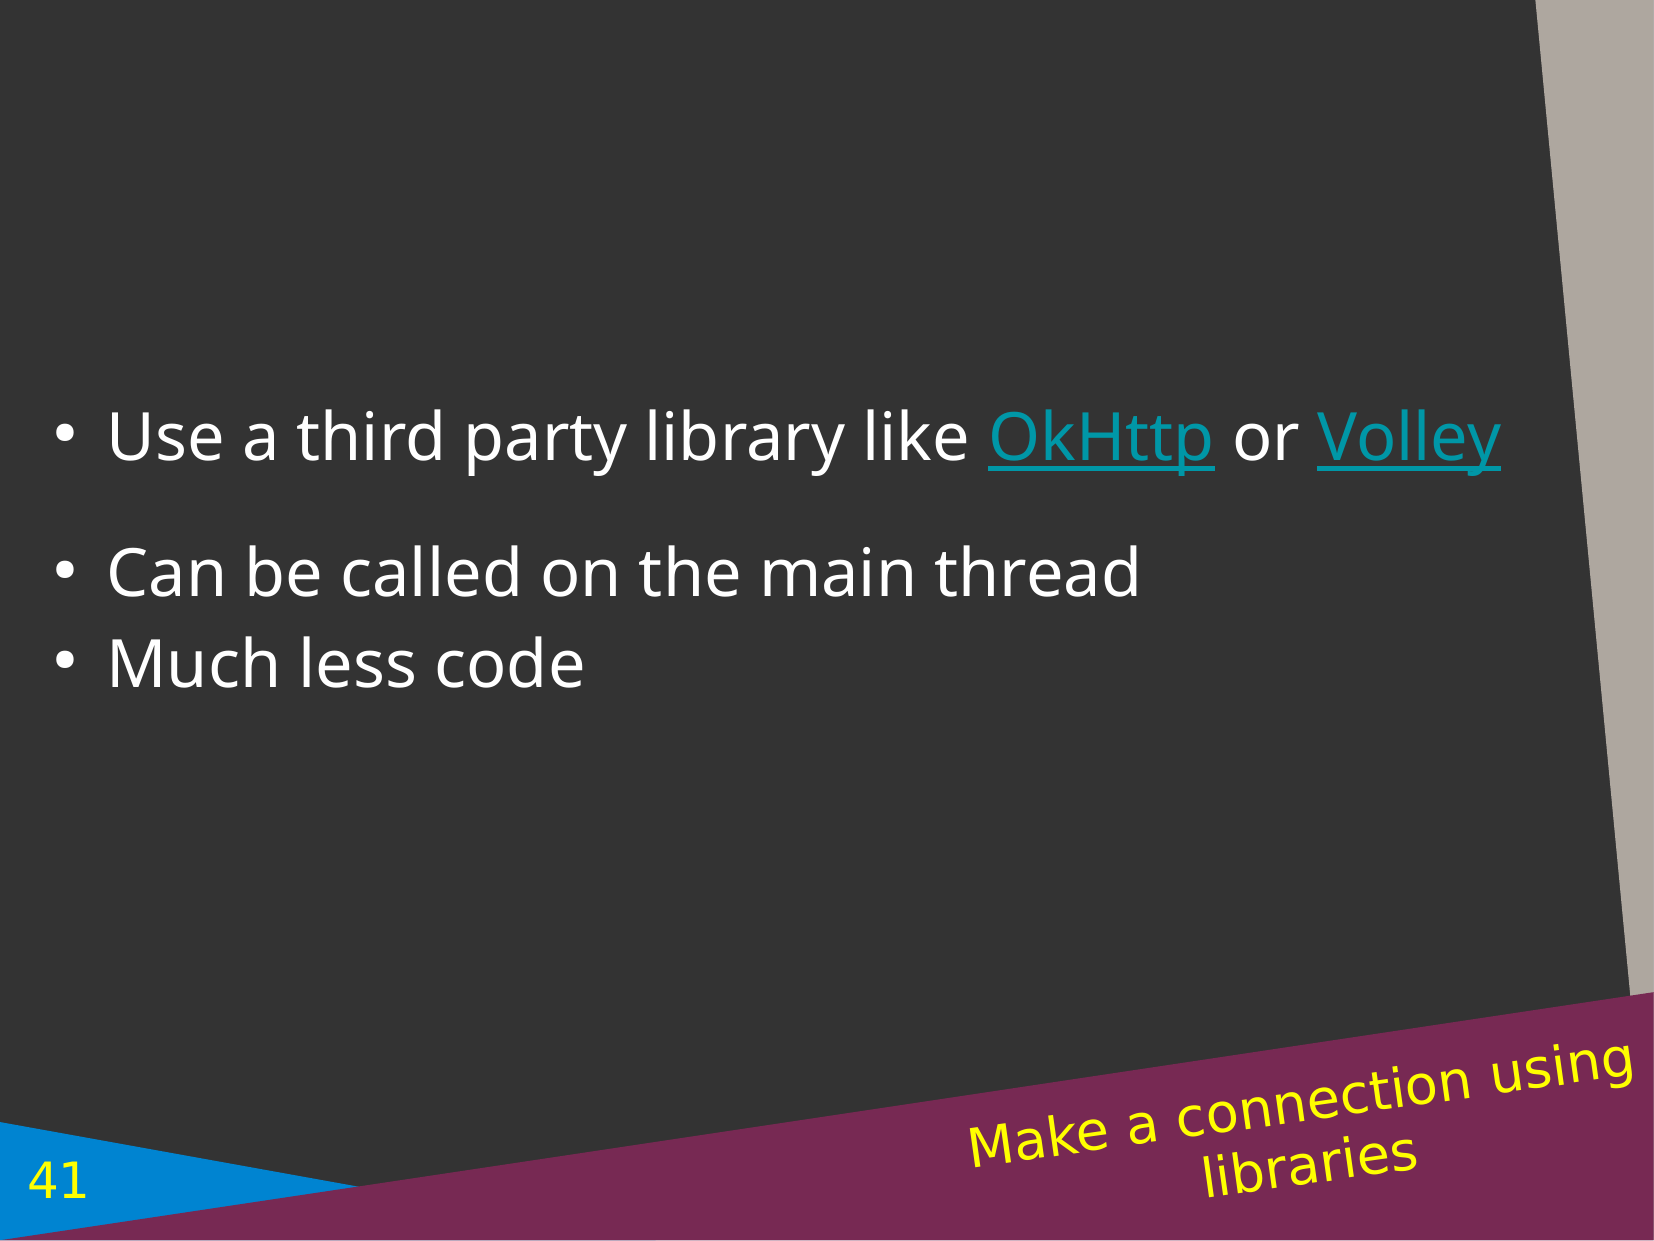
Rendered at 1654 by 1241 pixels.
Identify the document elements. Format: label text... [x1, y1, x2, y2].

title Make a connection using libraries [956, 995, 1654, 1241]
list Use a third party library like OkHttp or Volley Can be called on the main thread Much less code [35, 59, 1524, 993]
